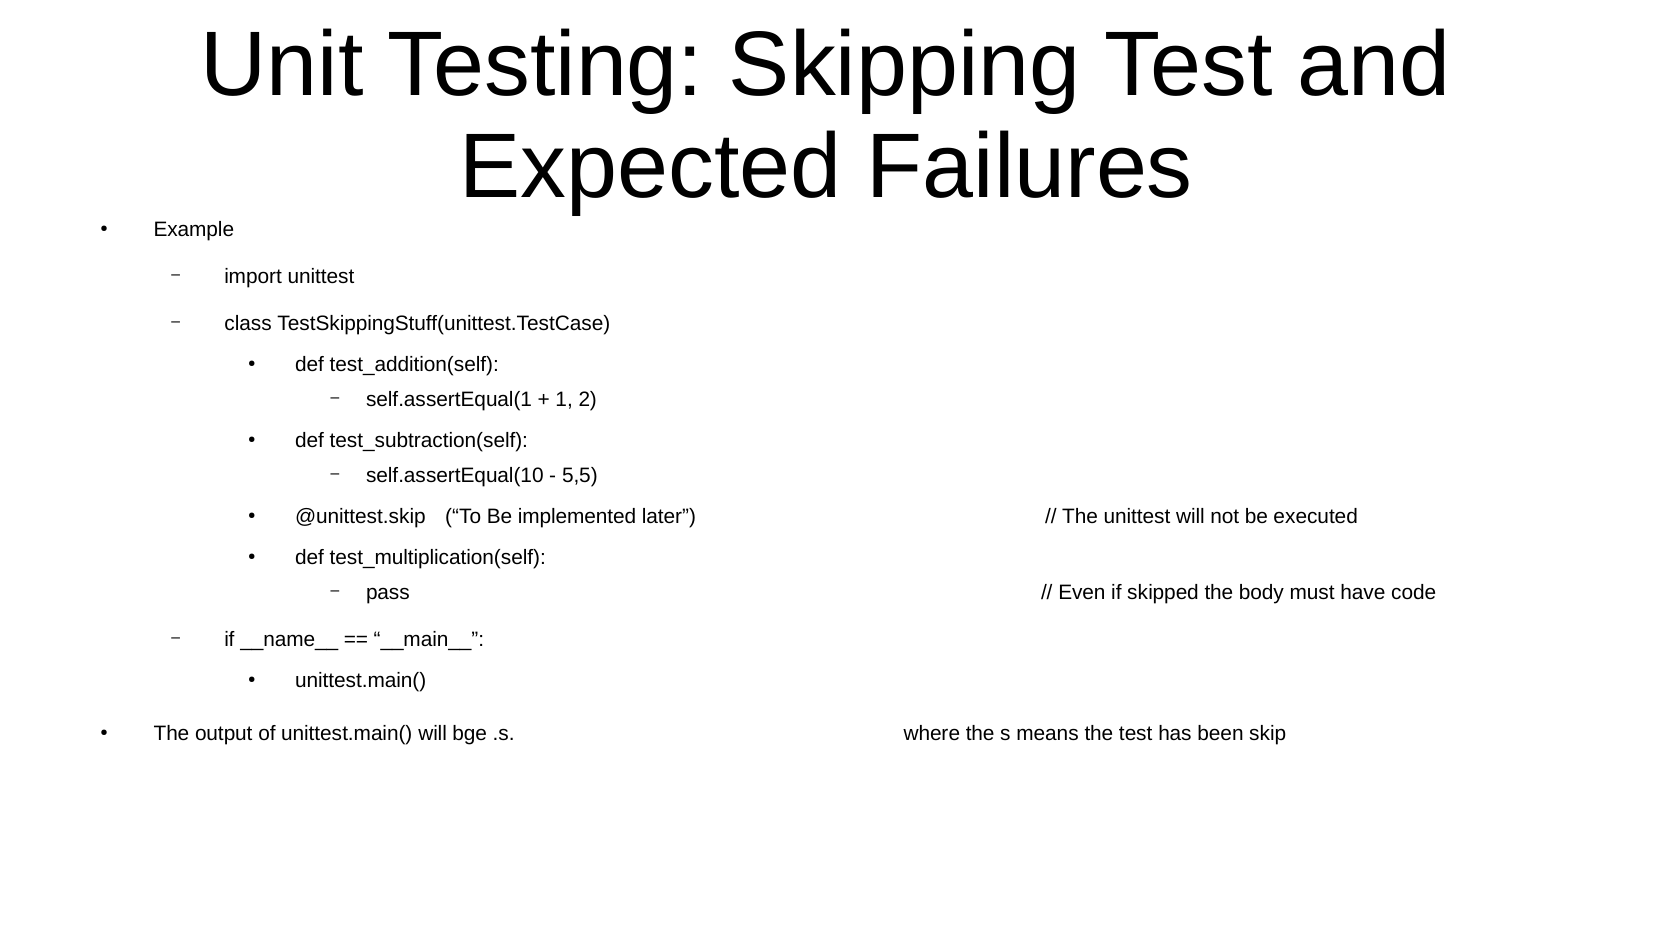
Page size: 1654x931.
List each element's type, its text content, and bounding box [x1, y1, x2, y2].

list Example import unittest class TestSkippingStuff(unittest.TestCase) def test_addition(self): self.assertEqual(1 + 1, 2) def test_subtraction(self): self.assertEqual(10 - 5,5) @unittest.skip (“To Be implemented later”) // The unittest will not be executed def test_multiplication(self): pass // Even if skipped the body must have code if __name__ == “__main__”: unittest.main() The output of unittest.main() will bge .s. where the s means the test has been skip [82, 217, 1651, 916]
title Unit Testing: Skipping Test and Expected Failures [82, 12, 1571, 217]
